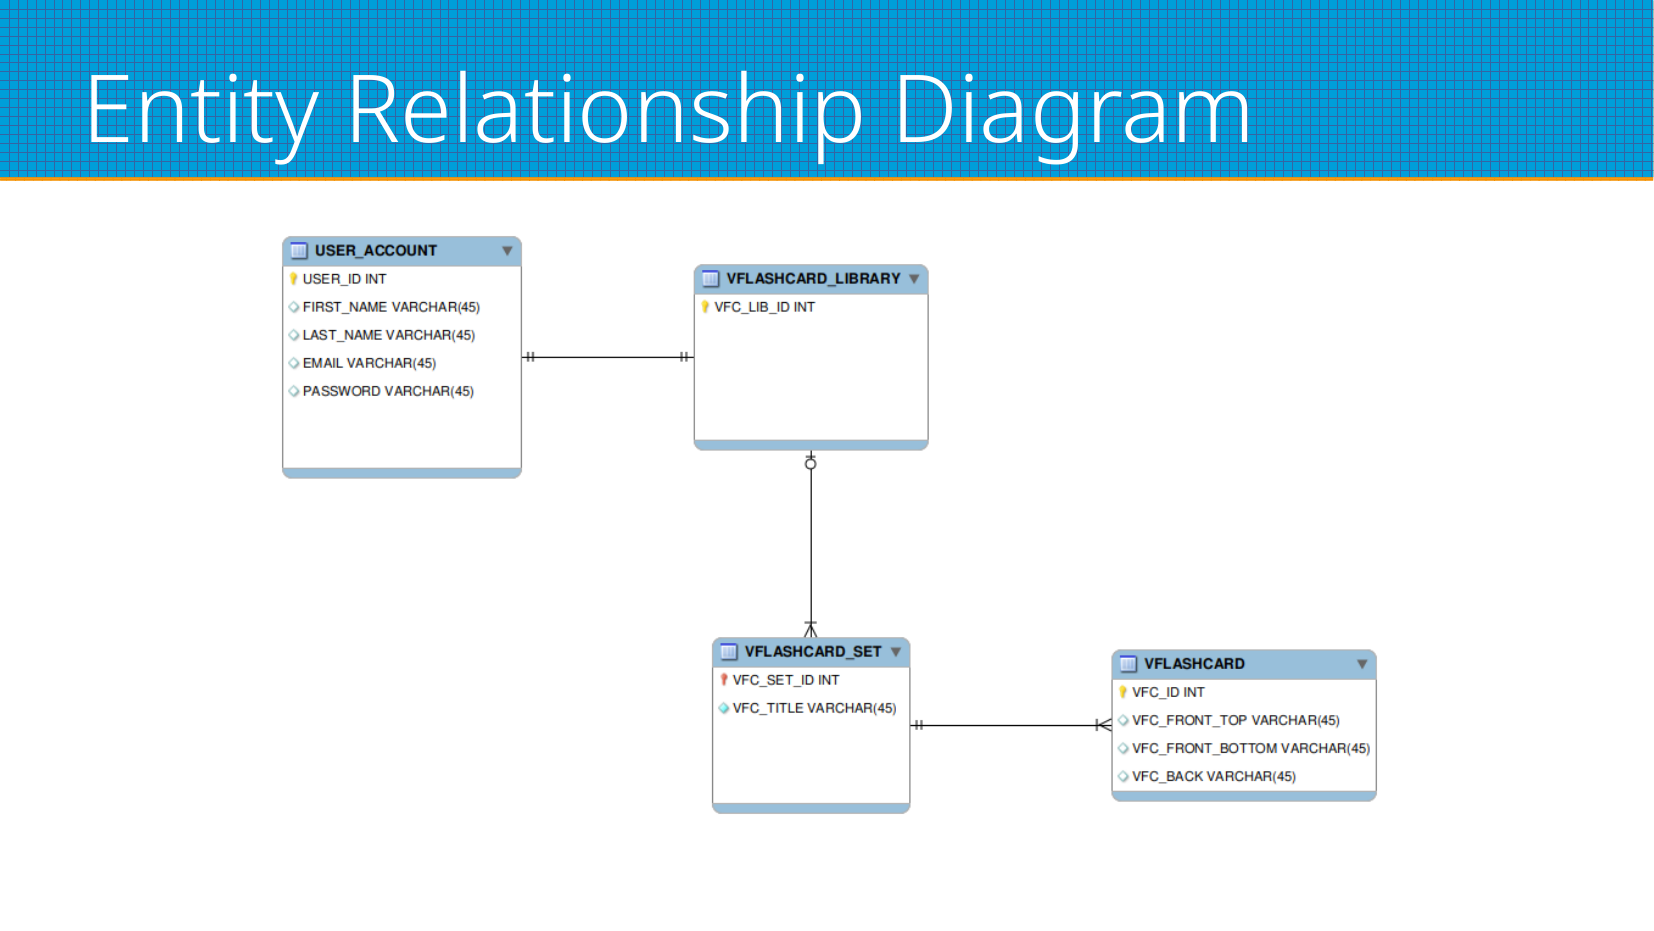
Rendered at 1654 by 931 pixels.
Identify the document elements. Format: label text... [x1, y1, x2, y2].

picture [270, 224, 1388, 826]
title Entity Relationship Diagram [82, 14, 1571, 171]
